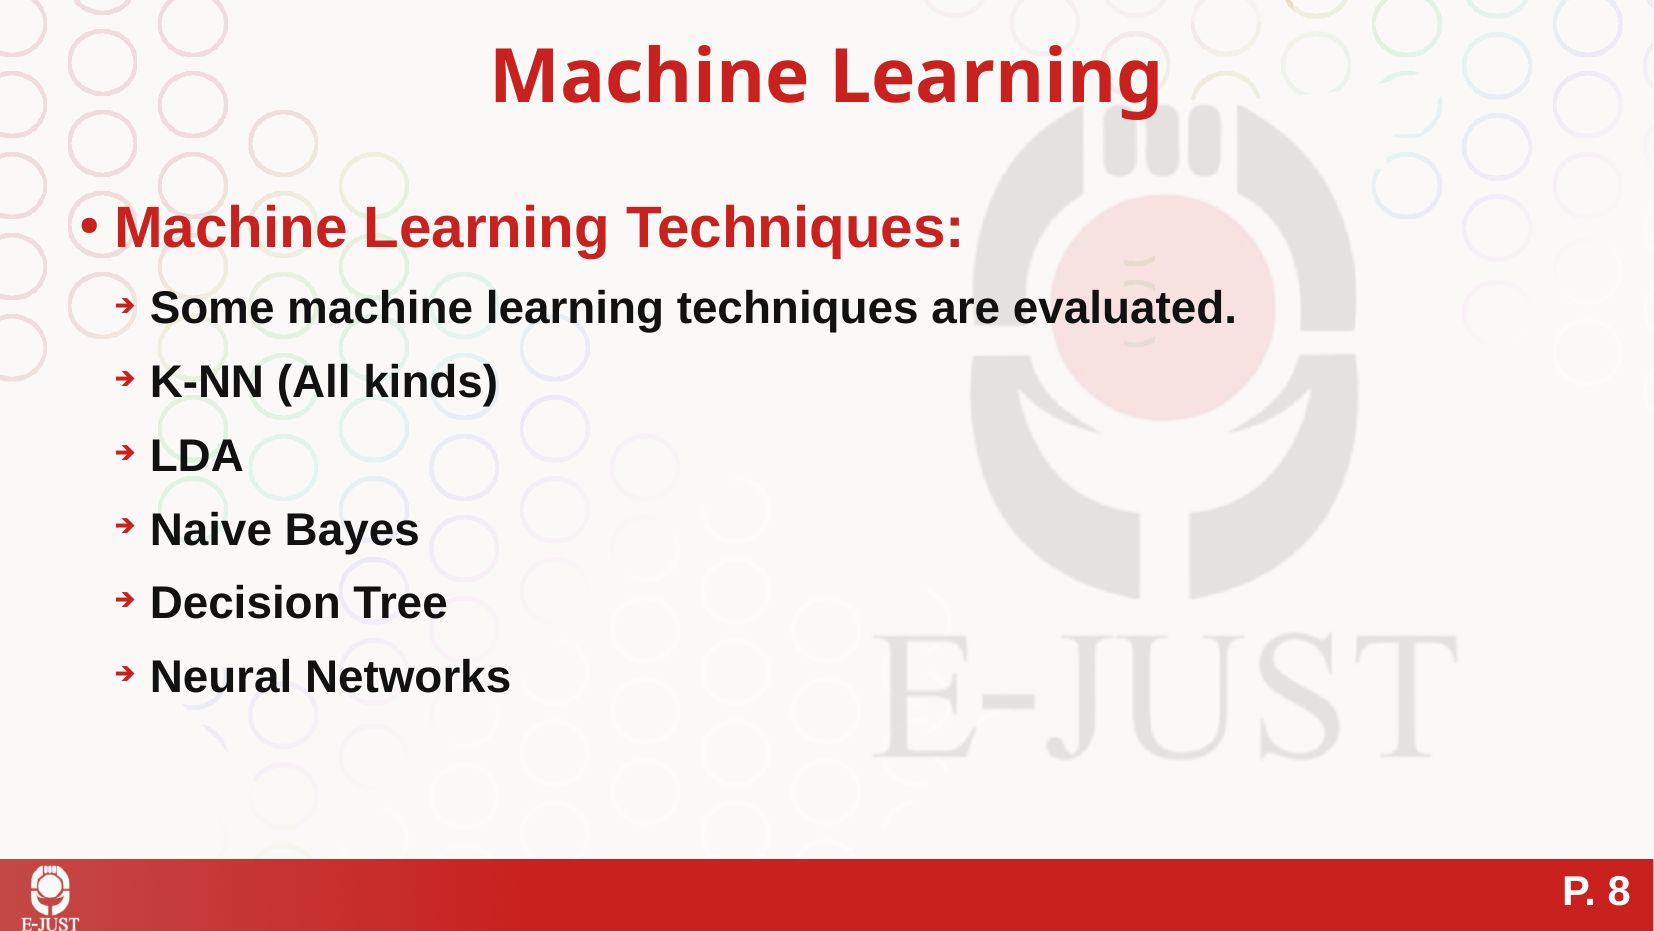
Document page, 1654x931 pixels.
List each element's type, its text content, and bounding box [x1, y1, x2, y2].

text_box P. <number> [1368, 860, 1646, 922]
text_box Machine Learning [32, 14, 1622, 139]
picture [0, 0, 1654, 931]
text_box Machine Learning Techniques: Some machine learning techniques are evaluated. K-NN (All kinds) LDA Naive Bayes Decision Tree Neural Networks [64, 187, 1388, 710]
